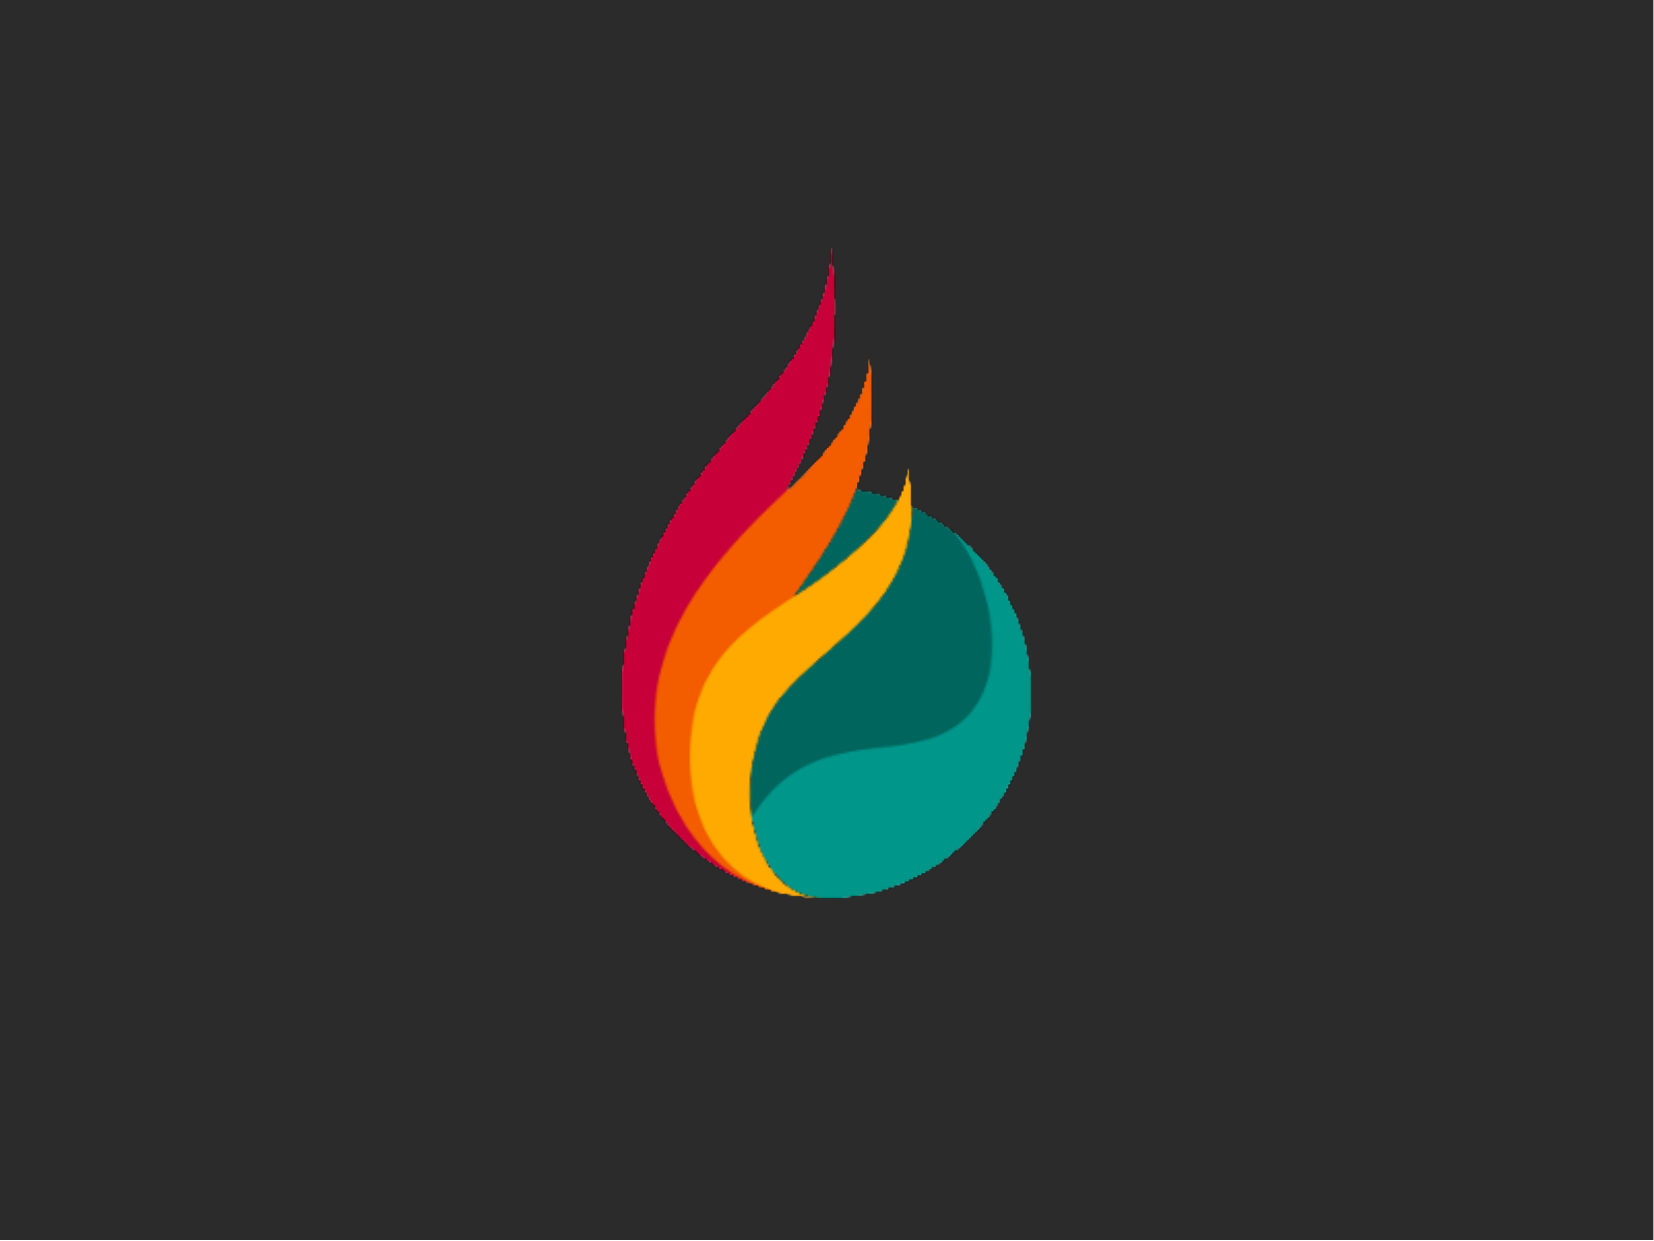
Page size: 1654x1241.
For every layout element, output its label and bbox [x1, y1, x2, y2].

picture [620, 233, 1034, 901]
